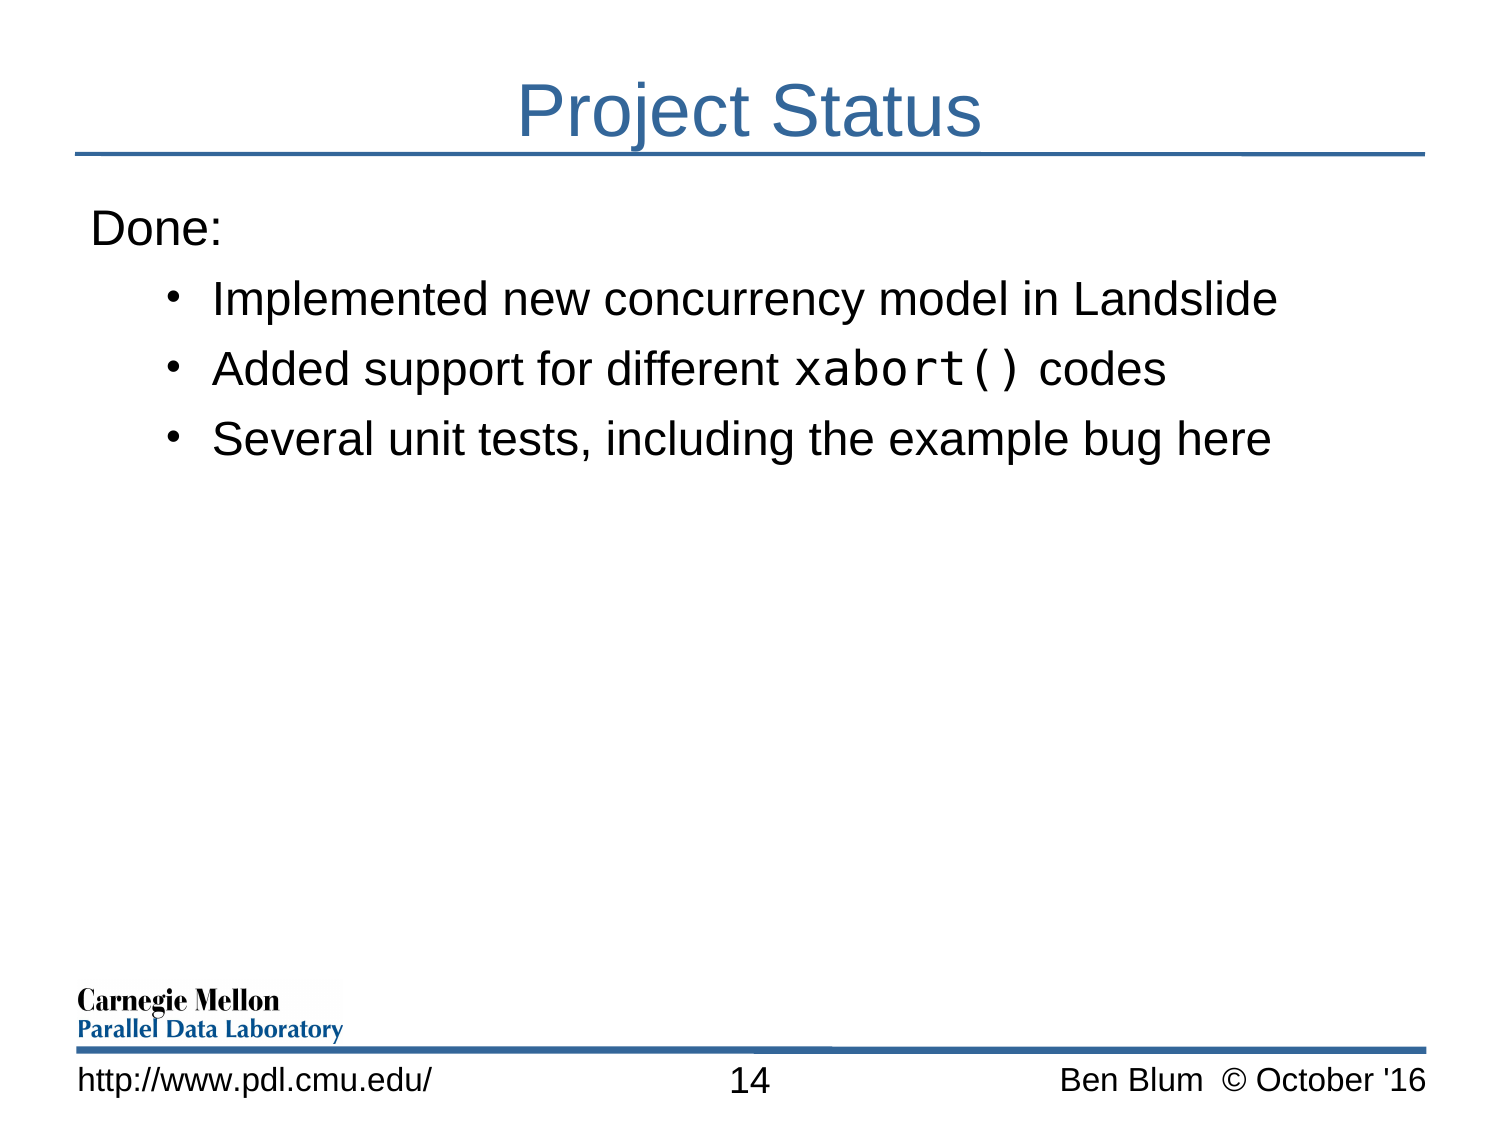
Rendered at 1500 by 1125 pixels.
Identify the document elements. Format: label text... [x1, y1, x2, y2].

title Project Status [112, 50, 1388, 163]
picture [77, 979, 343, 1044]
list Done: Implemented new concurrency model in Landslide Added support for different xabort() codes Several unit tests, including the example bug here [75, 187, 1426, 946]
